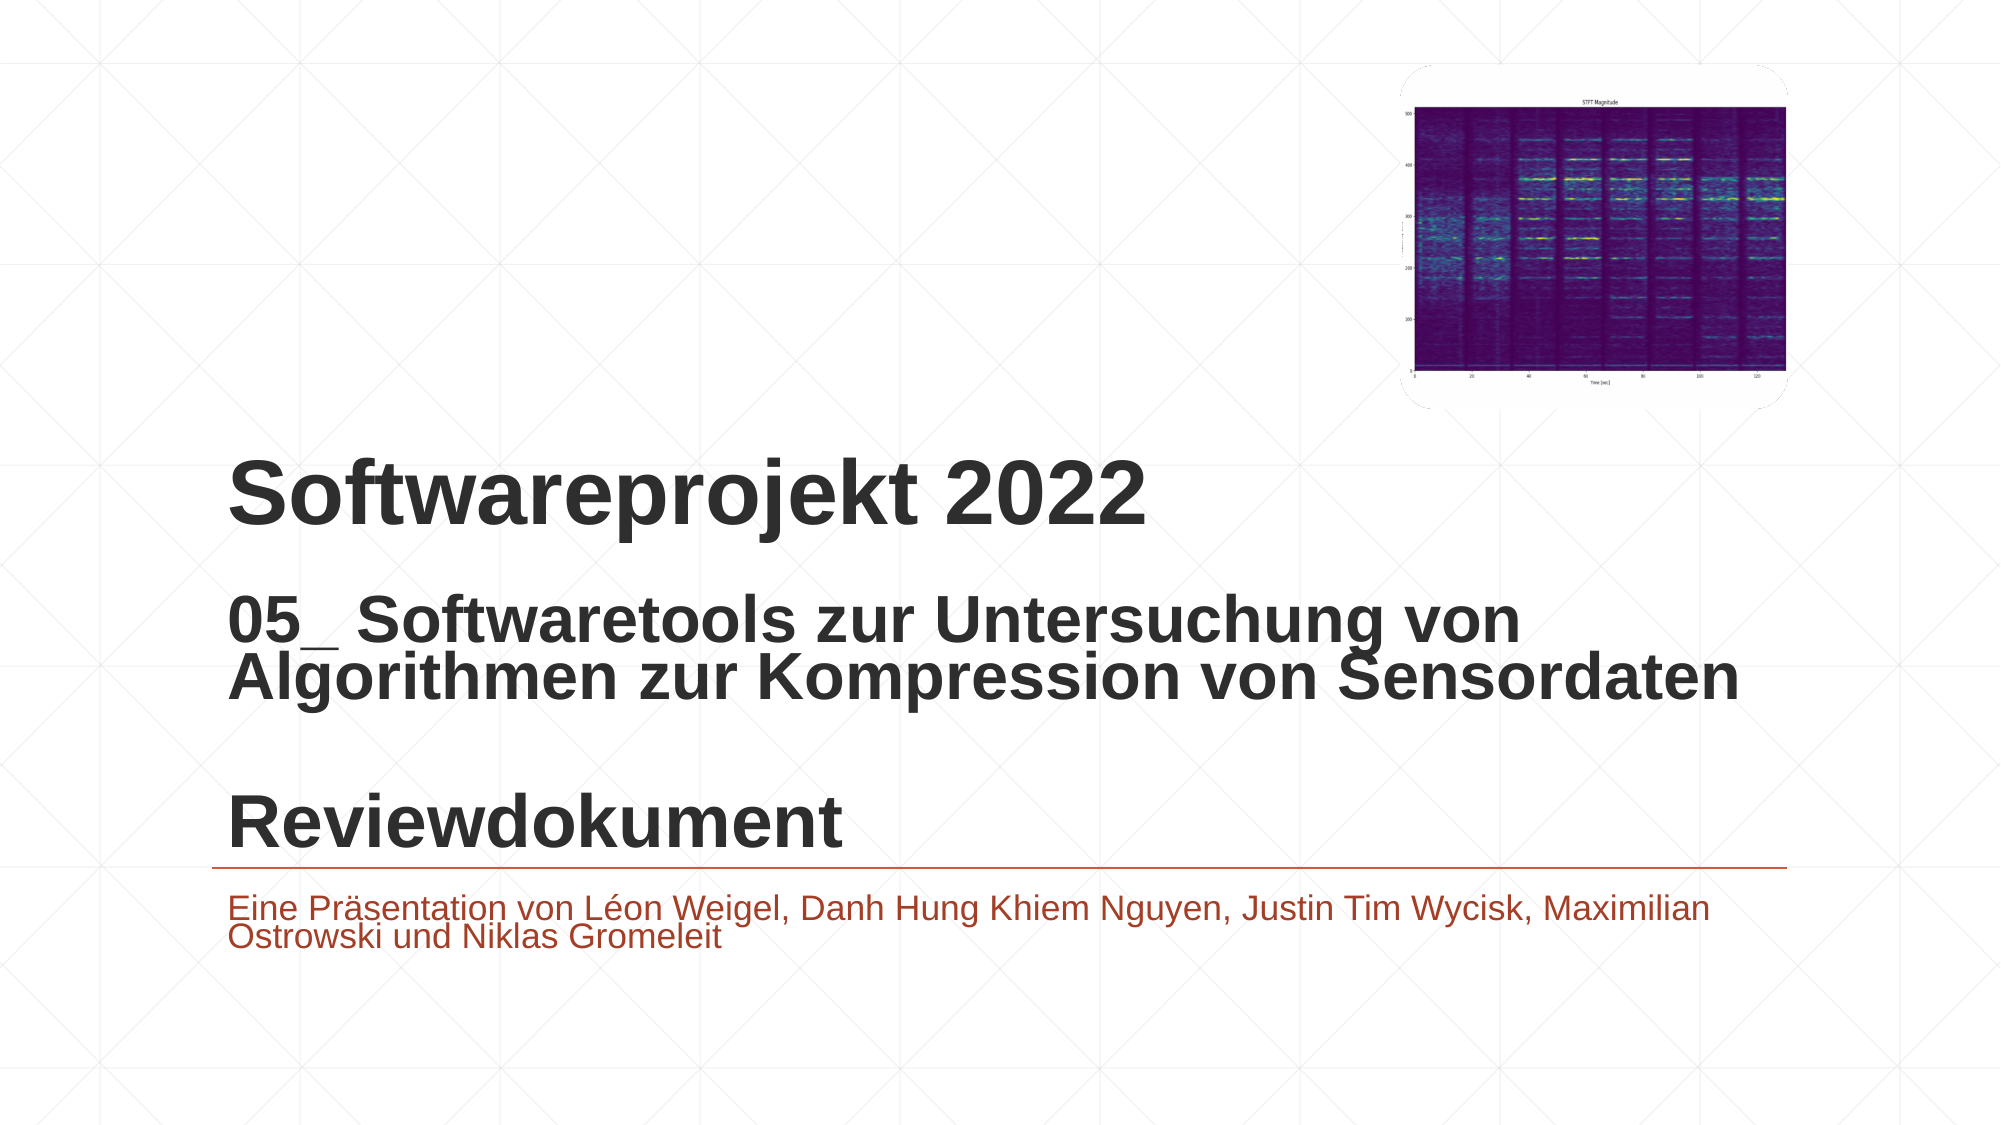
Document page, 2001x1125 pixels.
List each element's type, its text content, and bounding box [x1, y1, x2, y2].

subtitle Eine Präsentation von Léon Weigel, Danh Hung Khiem Nguyen, Justin Tim Wycisk, Maximilian Ostrowski und Niklas Gromeleit [212, 891, 1788, 967]
picture [1400, 65, 1788, 409]
title Softwareprojekt 2022 05_ Softwaretools zur Untersuchung von Algorithmen zur Kompression von Sensordaten Reviewdokument [212, 313, 1788, 869]
